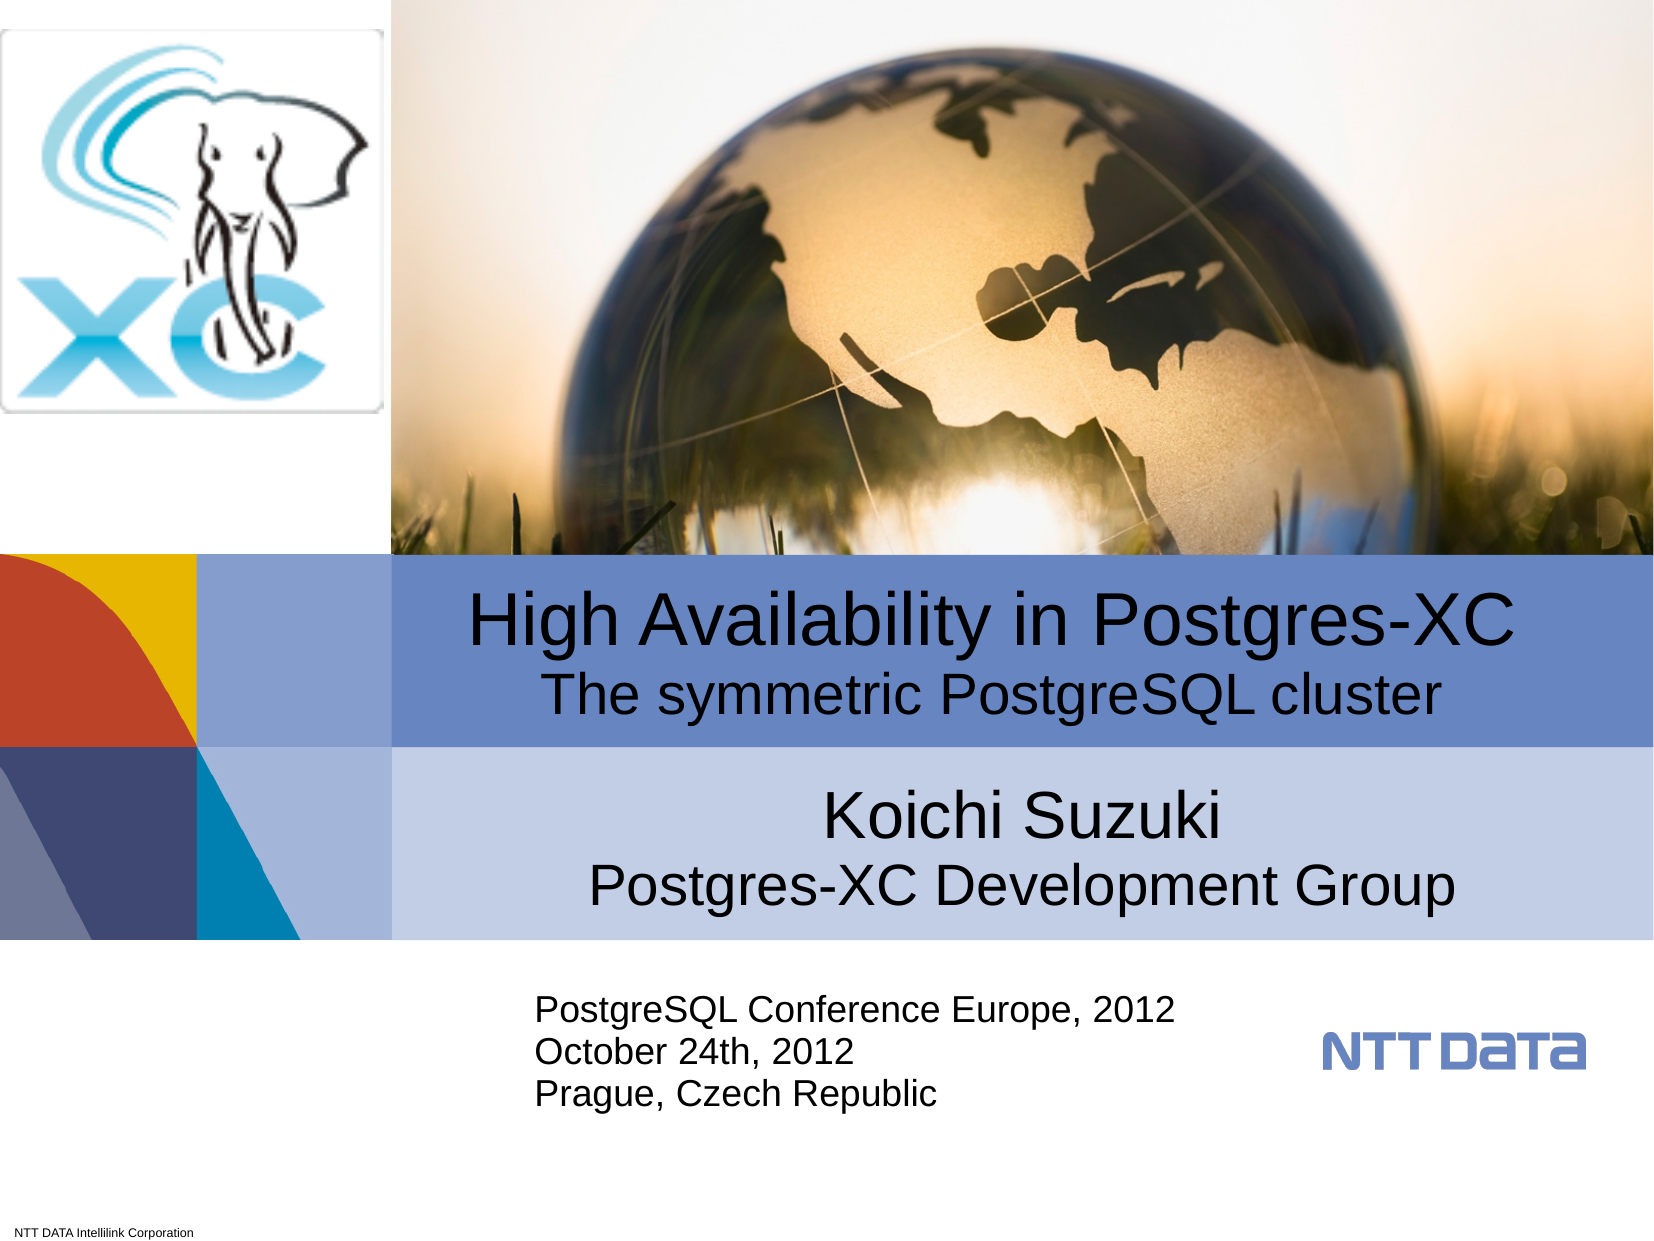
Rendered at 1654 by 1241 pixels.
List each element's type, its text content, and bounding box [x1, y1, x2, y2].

subtitle Koichi Suzuki Postgres-XC Development Group [413, 762, 1633, 934]
title High Availability in Postgres-XC The symmetric PostgreSQL cluster [330, 560, 1654, 745]
picture [0, 29, 384, 414]
picture [1323, 1032, 1586, 1070]
text_box PostgreSQL Conference Europe, 2012 October 24th, 2012 Prague, Czech Republic [519, 981, 1276, 1123]
picture [0, 0, 1654, 940]
